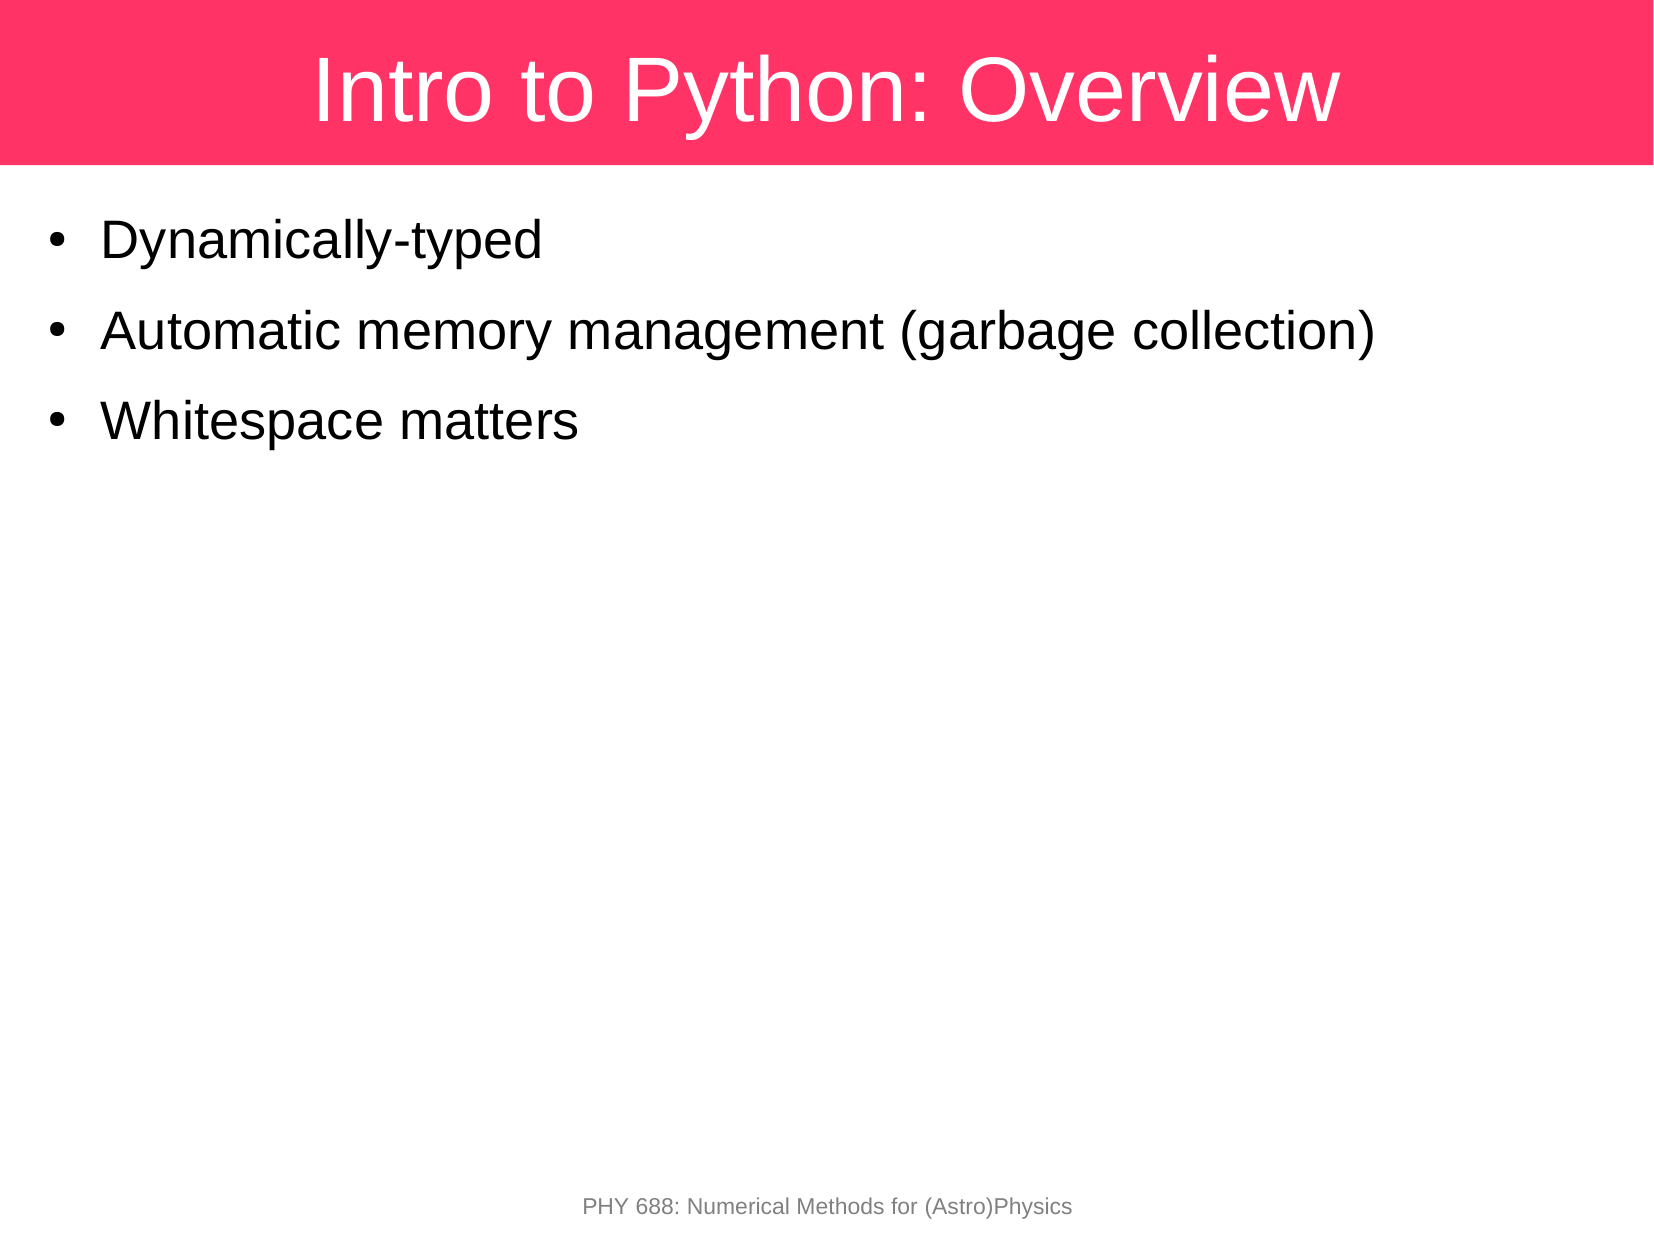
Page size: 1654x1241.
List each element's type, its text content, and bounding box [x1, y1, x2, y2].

title Intro to Python: Overview [82, 31, 1571, 148]
list Dynamically-typed Automatic memory management (garbage collection) Whitespace matters [30, 210, 1621, 1171]
